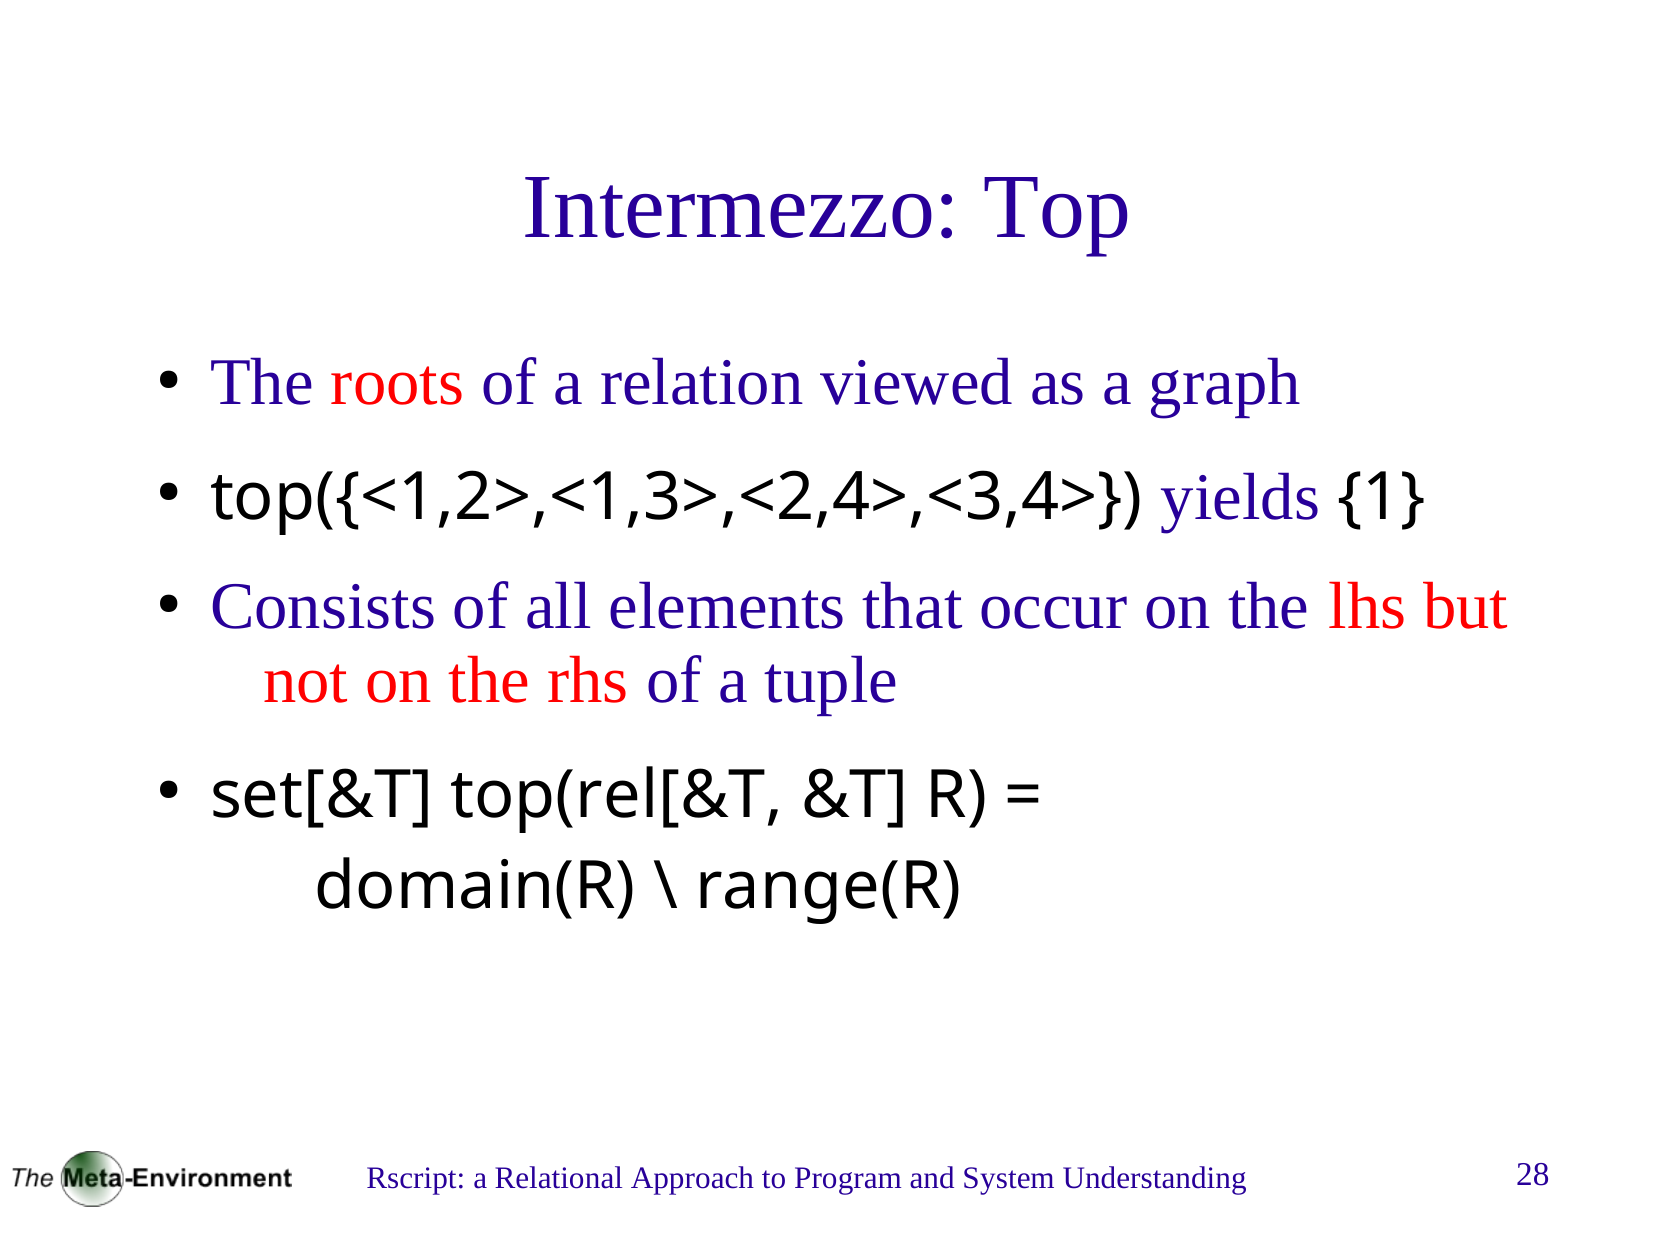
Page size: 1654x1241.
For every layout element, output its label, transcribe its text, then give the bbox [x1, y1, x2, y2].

title Intermezzo: Top [121, 102, 1534, 311]
list The roots of a relation viewed as a graph top({<1,2>,<1,3>,<2,4>,<3,4>}) yields {1} Consists of all elements that occur on the lhs but not on the rhs of a tuple set[&T] top(rel[&T, &T] R) = domain(R) \ range(R) [121, 344, 1534, 1127]
picture [12, 1151, 292, 1207]
